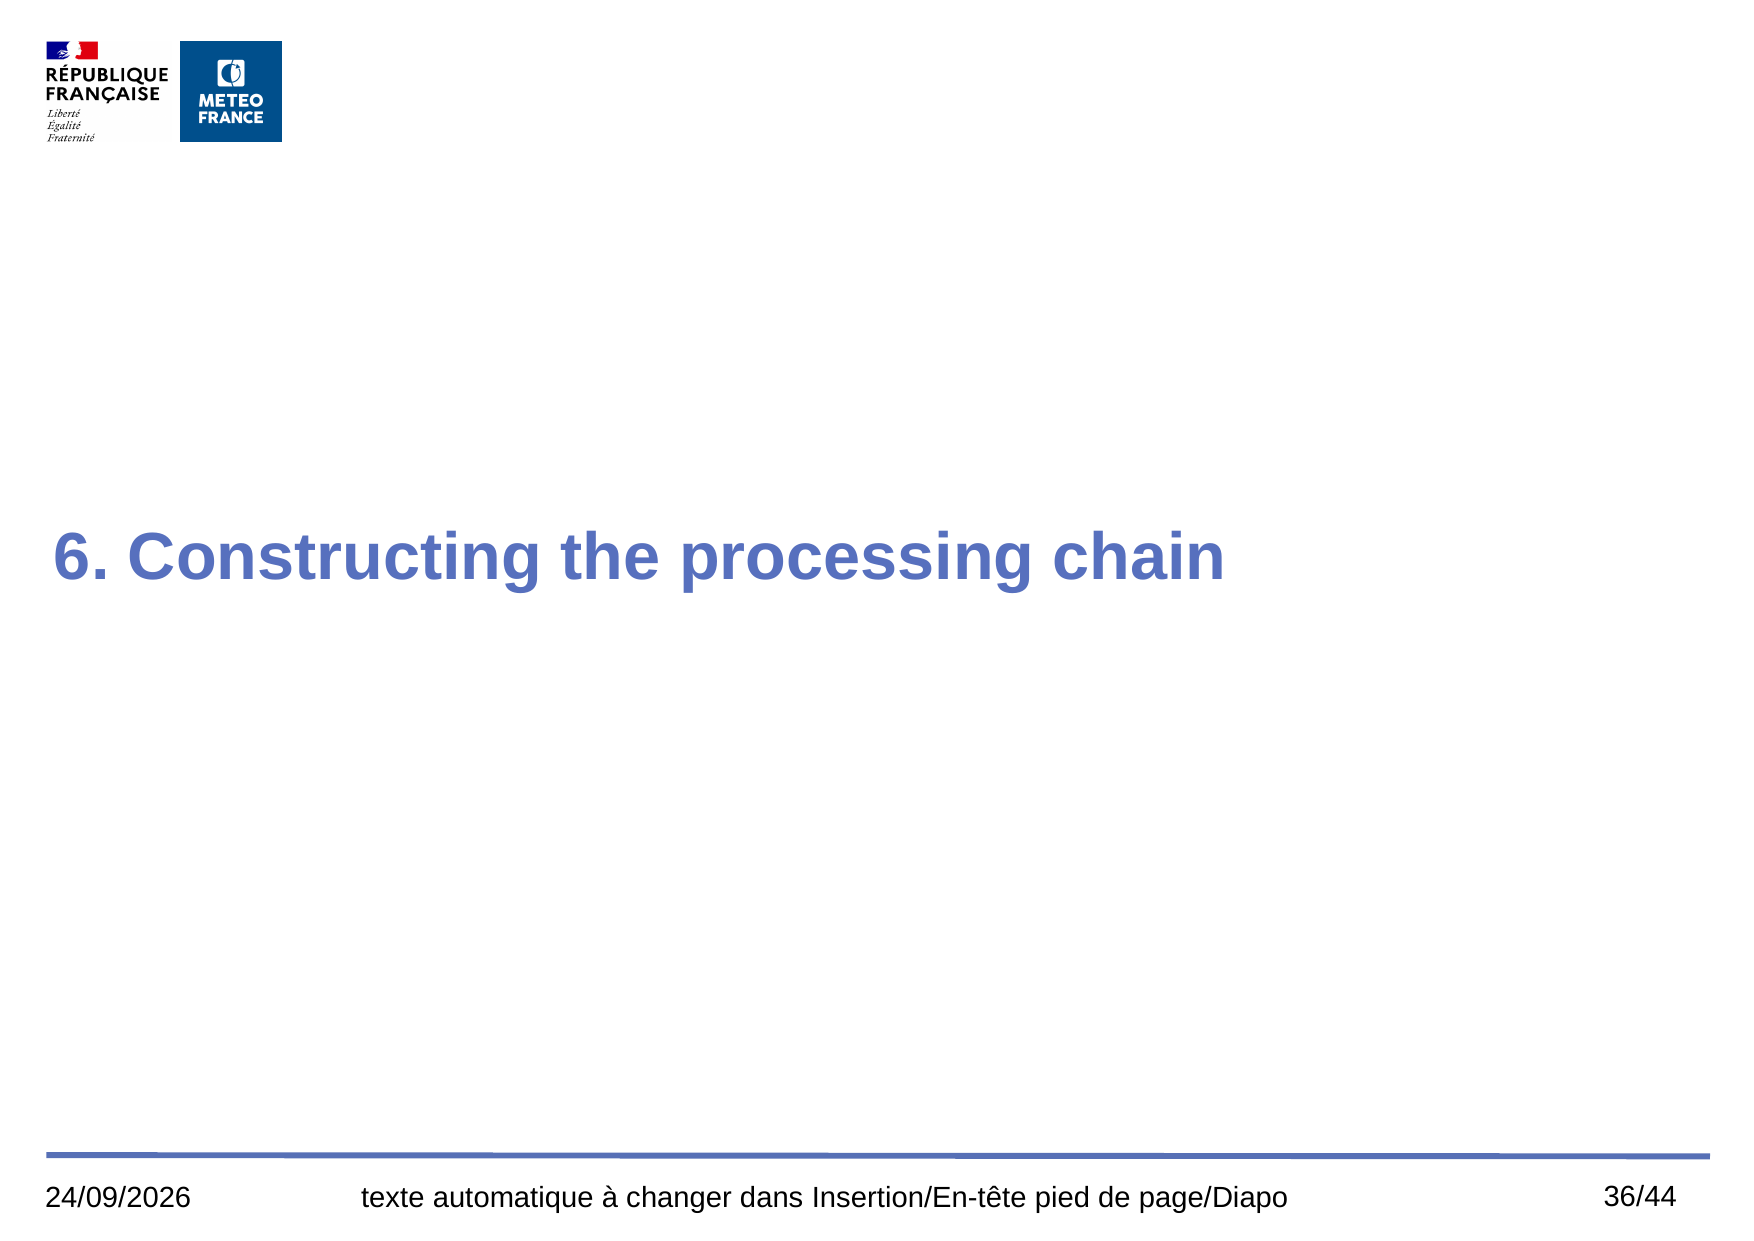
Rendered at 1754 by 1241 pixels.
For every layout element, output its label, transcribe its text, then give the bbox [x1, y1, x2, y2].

subtitle 6. Constructing the processing chain [53, 321, 1440, 791]
picture [46, 41, 172, 142]
picture [180, 41, 282, 142]
